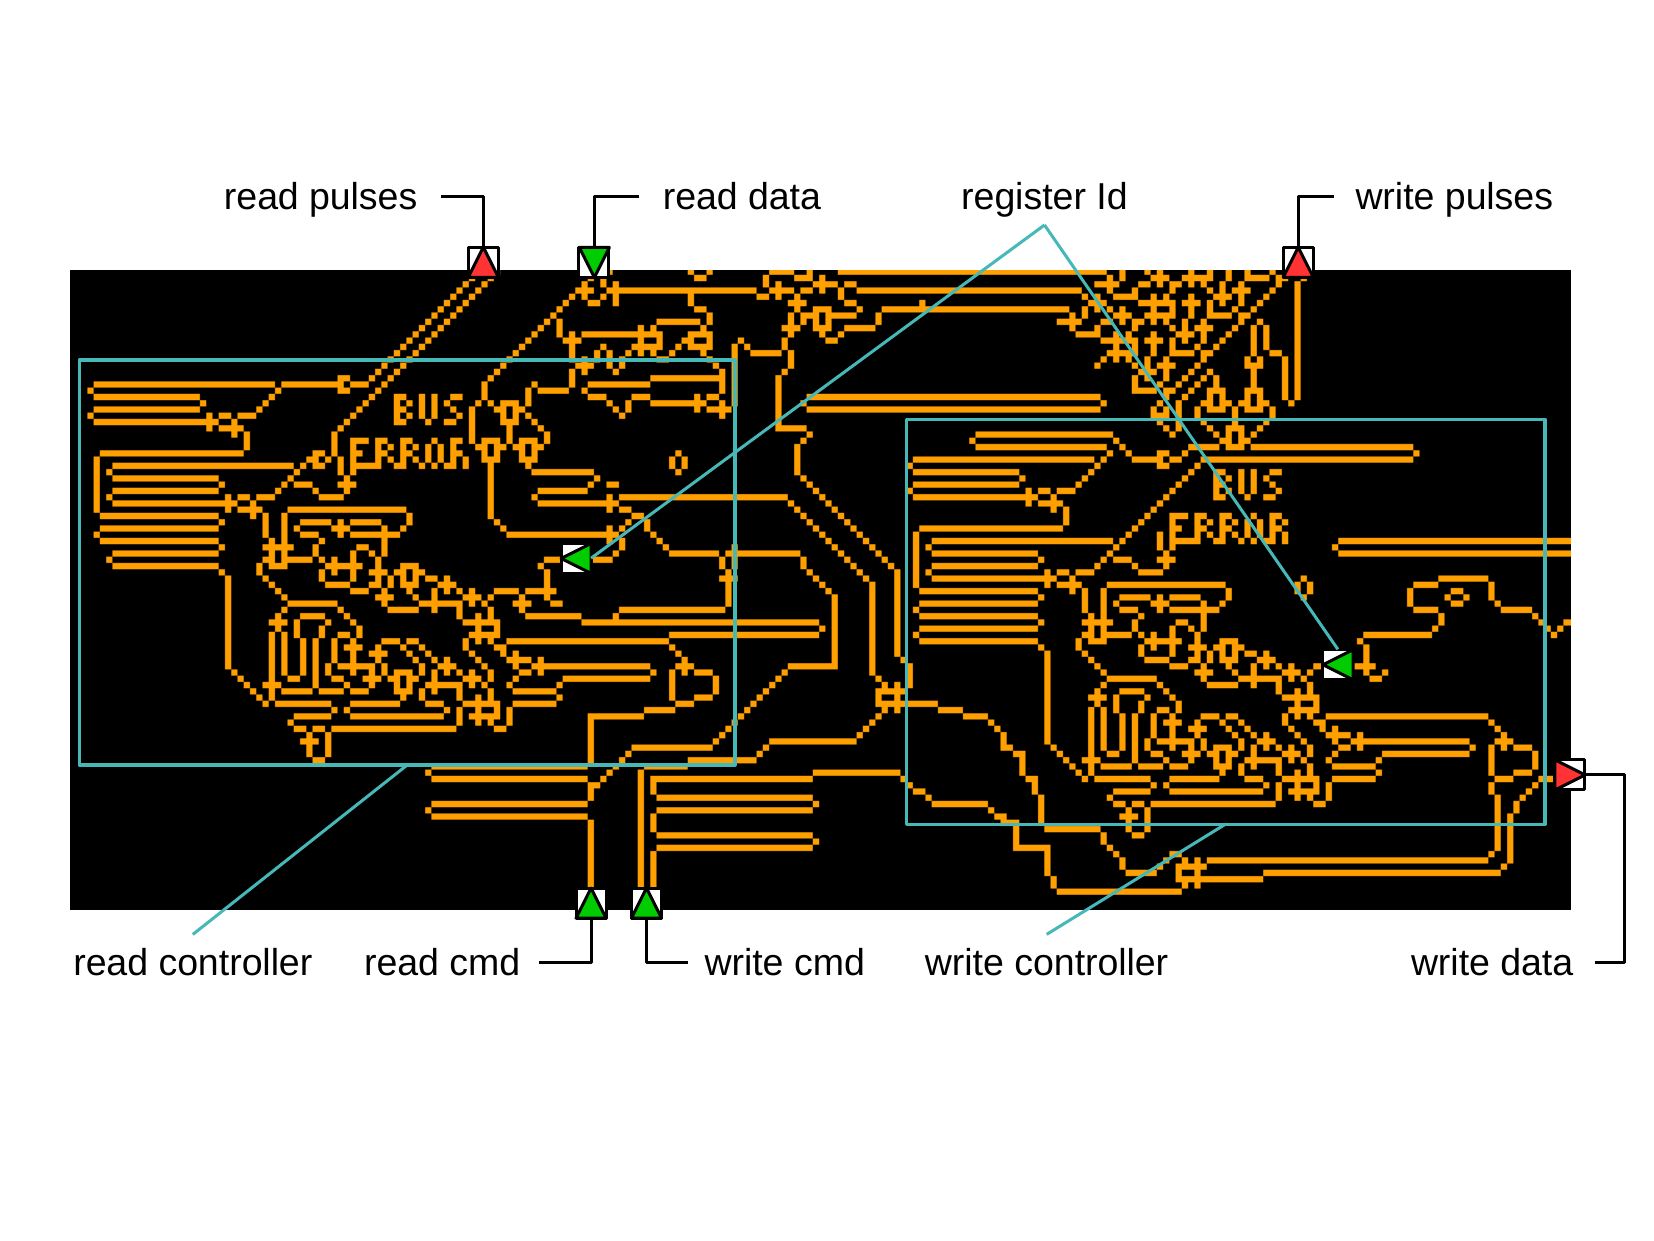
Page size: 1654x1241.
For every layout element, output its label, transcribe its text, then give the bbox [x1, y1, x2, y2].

text_box register Id [941, 168, 1148, 226]
text_box read pulses [200, 168, 442, 226]
text_box [1283, 247, 1314, 278]
picture [81, 362, 733, 763]
text_box [468, 247, 499, 278]
text_box [578, 247, 610, 278]
text_box [631, 888, 662, 919]
text_box write data [1389, 934, 1595, 992]
text_box write controller [906, 934, 1188, 992]
text_box [1554, 759, 1585, 790]
text_box write pulses [1333, 168, 1576, 226]
picture [908, 421, 1543, 823]
text_box write cmd [687, 934, 882, 992]
text_box [576, 888, 607, 919]
picture [1079, 270, 1571, 910]
picture [70, 270, 979, 910]
text_box [1322, 649, 1354, 680]
text_box read cmd [345, 934, 540, 992]
text_box read data [639, 168, 845, 226]
text_box read controller [55, 934, 331, 992]
text_box [561, 543, 592, 574]
picture [228, 270, 1217, 910]
